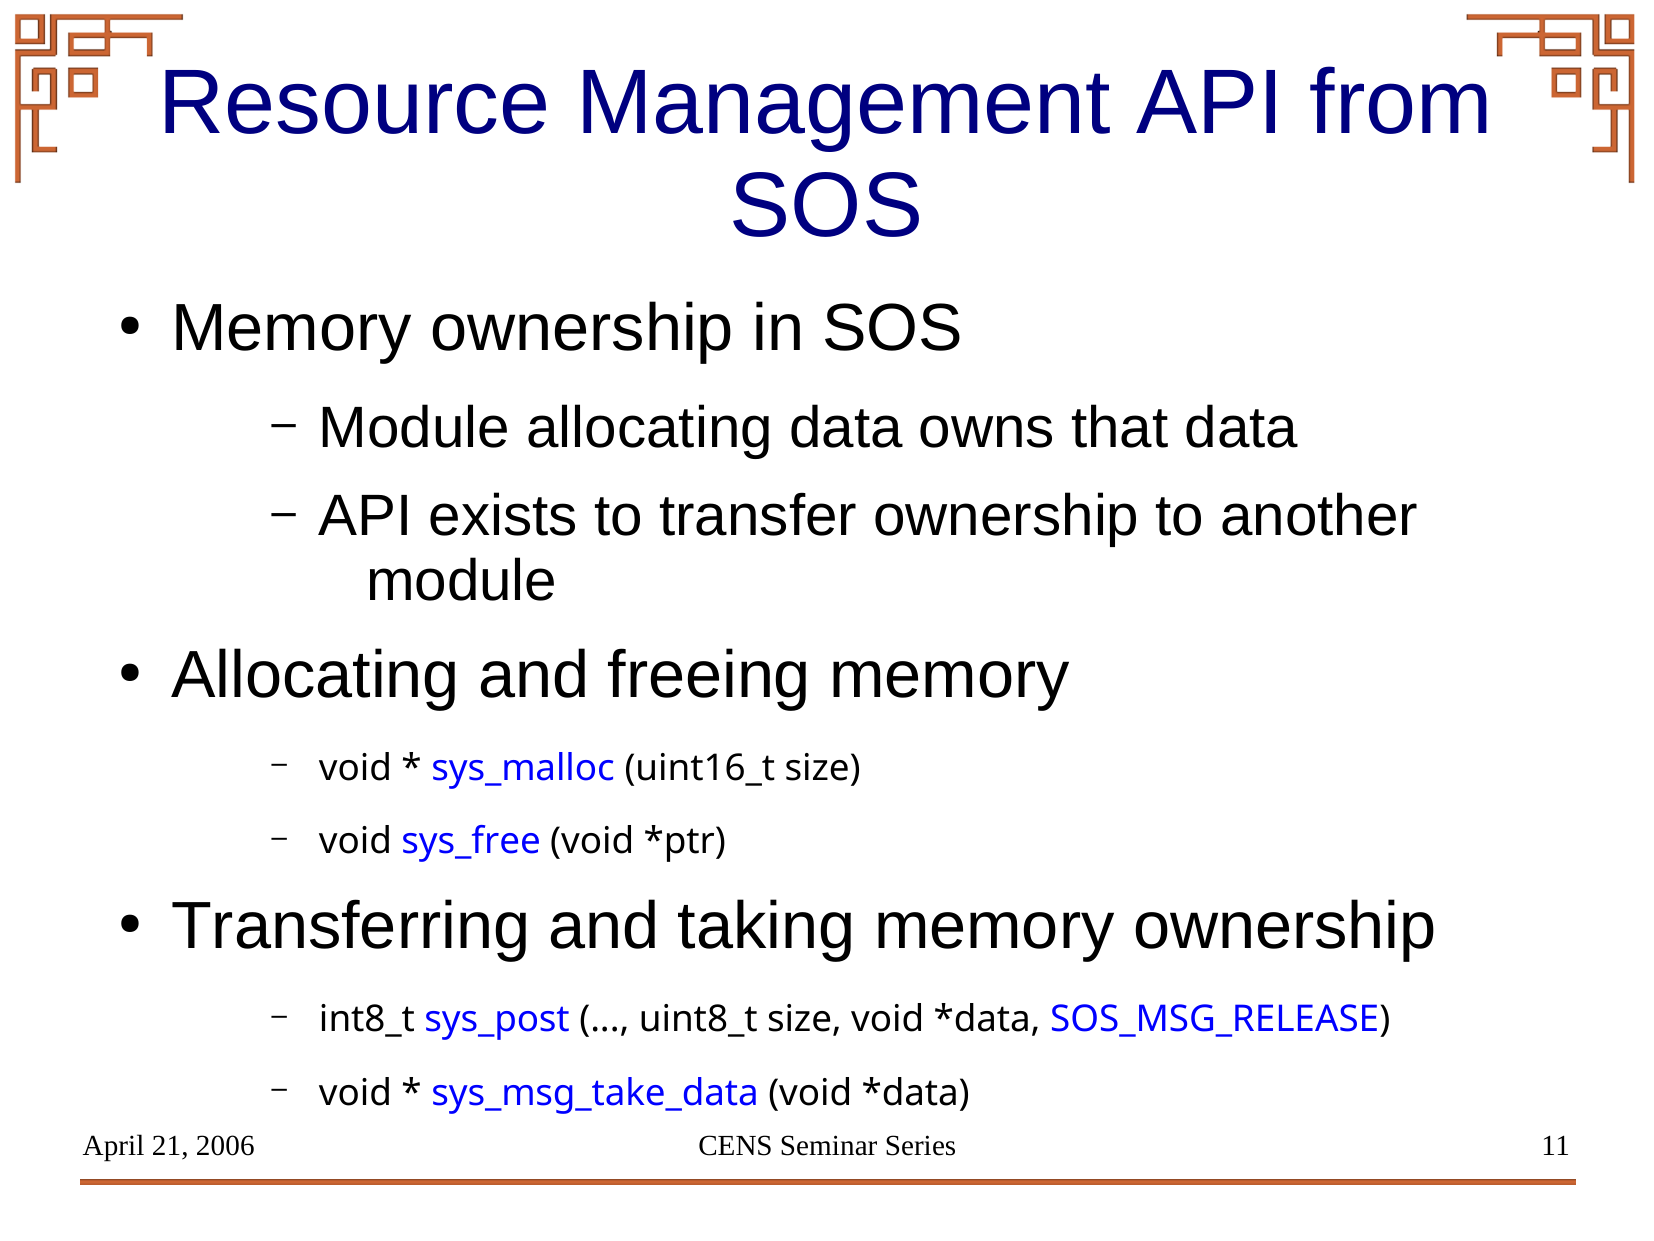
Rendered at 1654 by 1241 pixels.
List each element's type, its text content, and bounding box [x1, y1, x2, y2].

picture [0, 0, 194, 194]
picture [1456, 0, 1650, 194]
list Memory ownership in SOS Module allocating data owns that data API exists to transfer ownership to another module Allocating and freeing memory void * sys_malloc (uint16_t size) void sys_free (void *ptr) Transferring and taking memory ownership int8_t sys_post (..., uint8_t size, void *data, SOS_MSG_RELEASE) void * sys_msg_take_data (void *data) [82, 290, 1576, 1109]
title Resource Management API from SOS [82, 56, 1571, 250]
picture [80, 1179, 1576, 1185]
